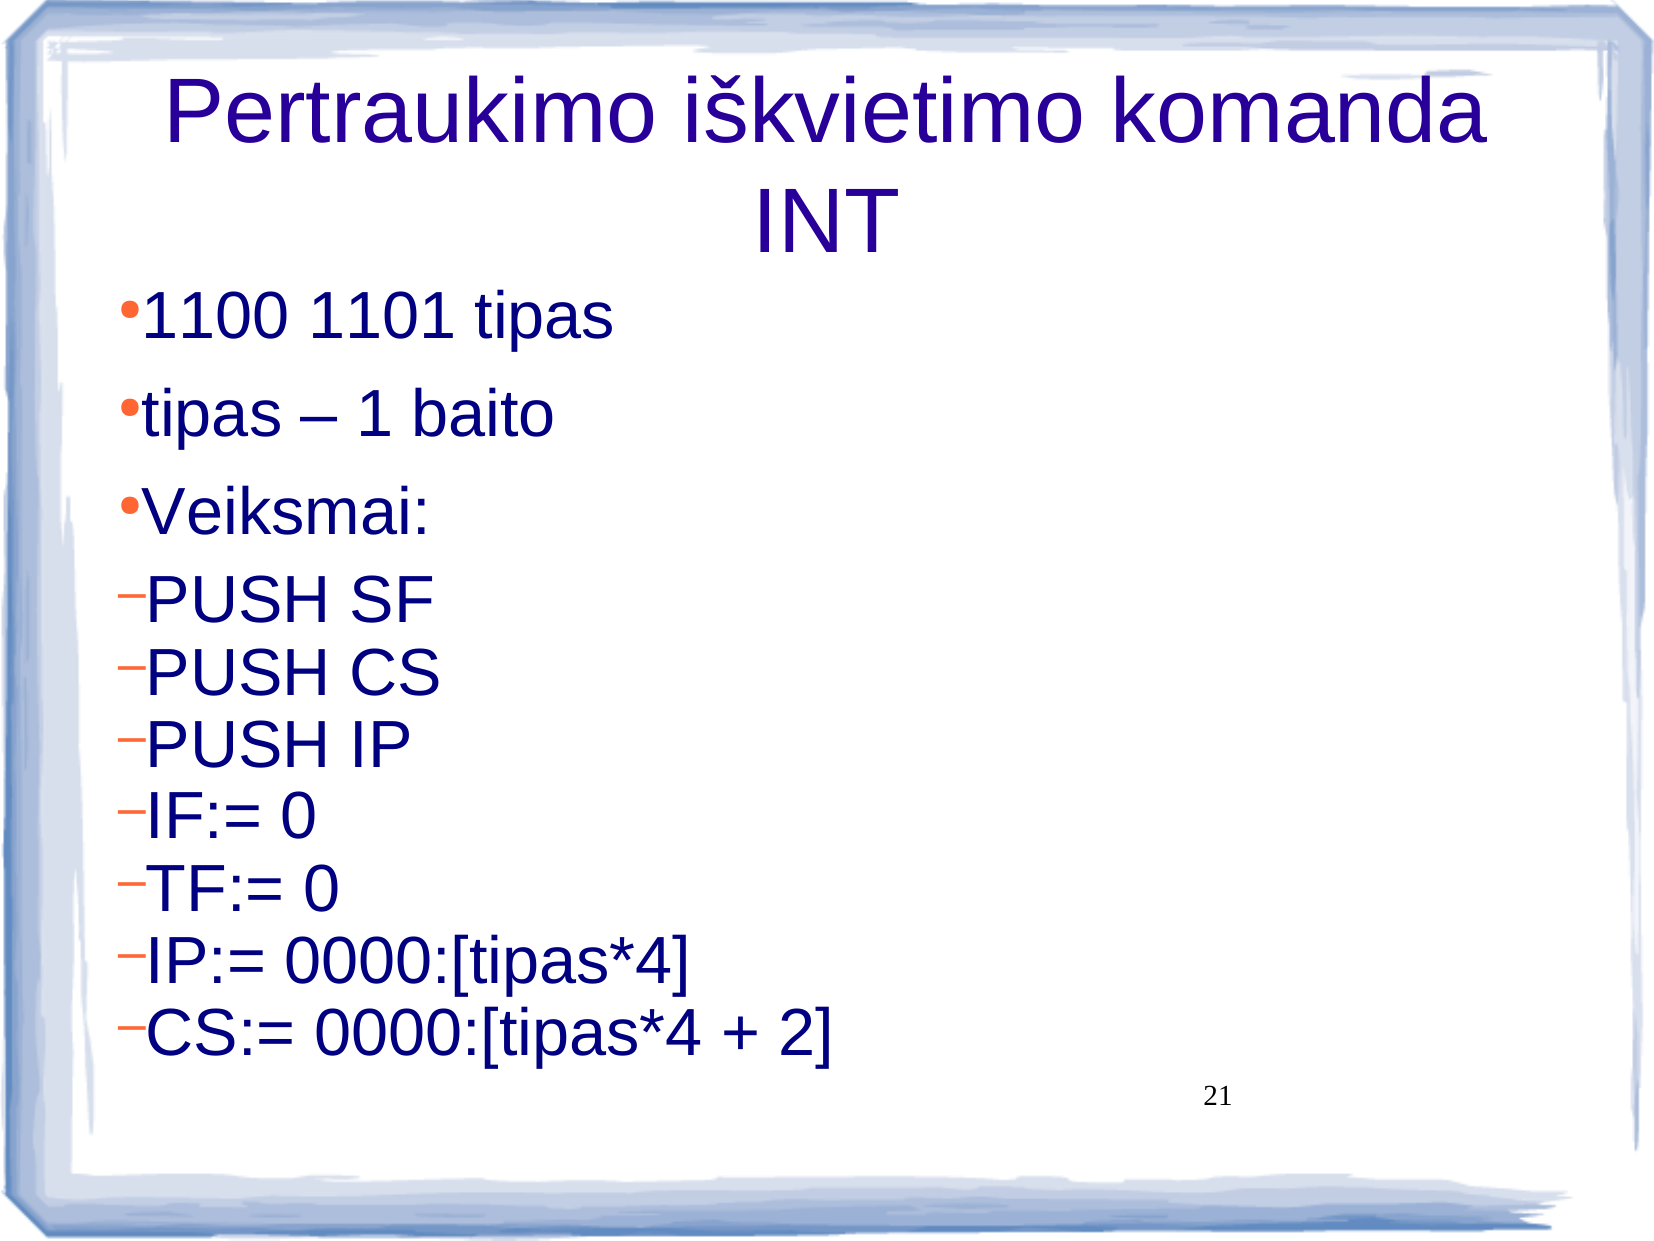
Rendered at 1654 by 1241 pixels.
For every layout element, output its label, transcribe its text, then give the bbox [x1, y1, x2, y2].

list 1100 1101 tipas tipas – 1 baito Veiksmai: PUSH SF PUSH CS PUSH IP IF:= 0 TF:= 0 IP:= 0000:[tipas*4] CS:= 0000:[tipas*4 + 2] [118, 271, 1571, 1120]
text_box [1203, 1076, 1589, 1163]
title Pertraukimo iškvietimo komanda INT [82, 50, 1571, 256]
